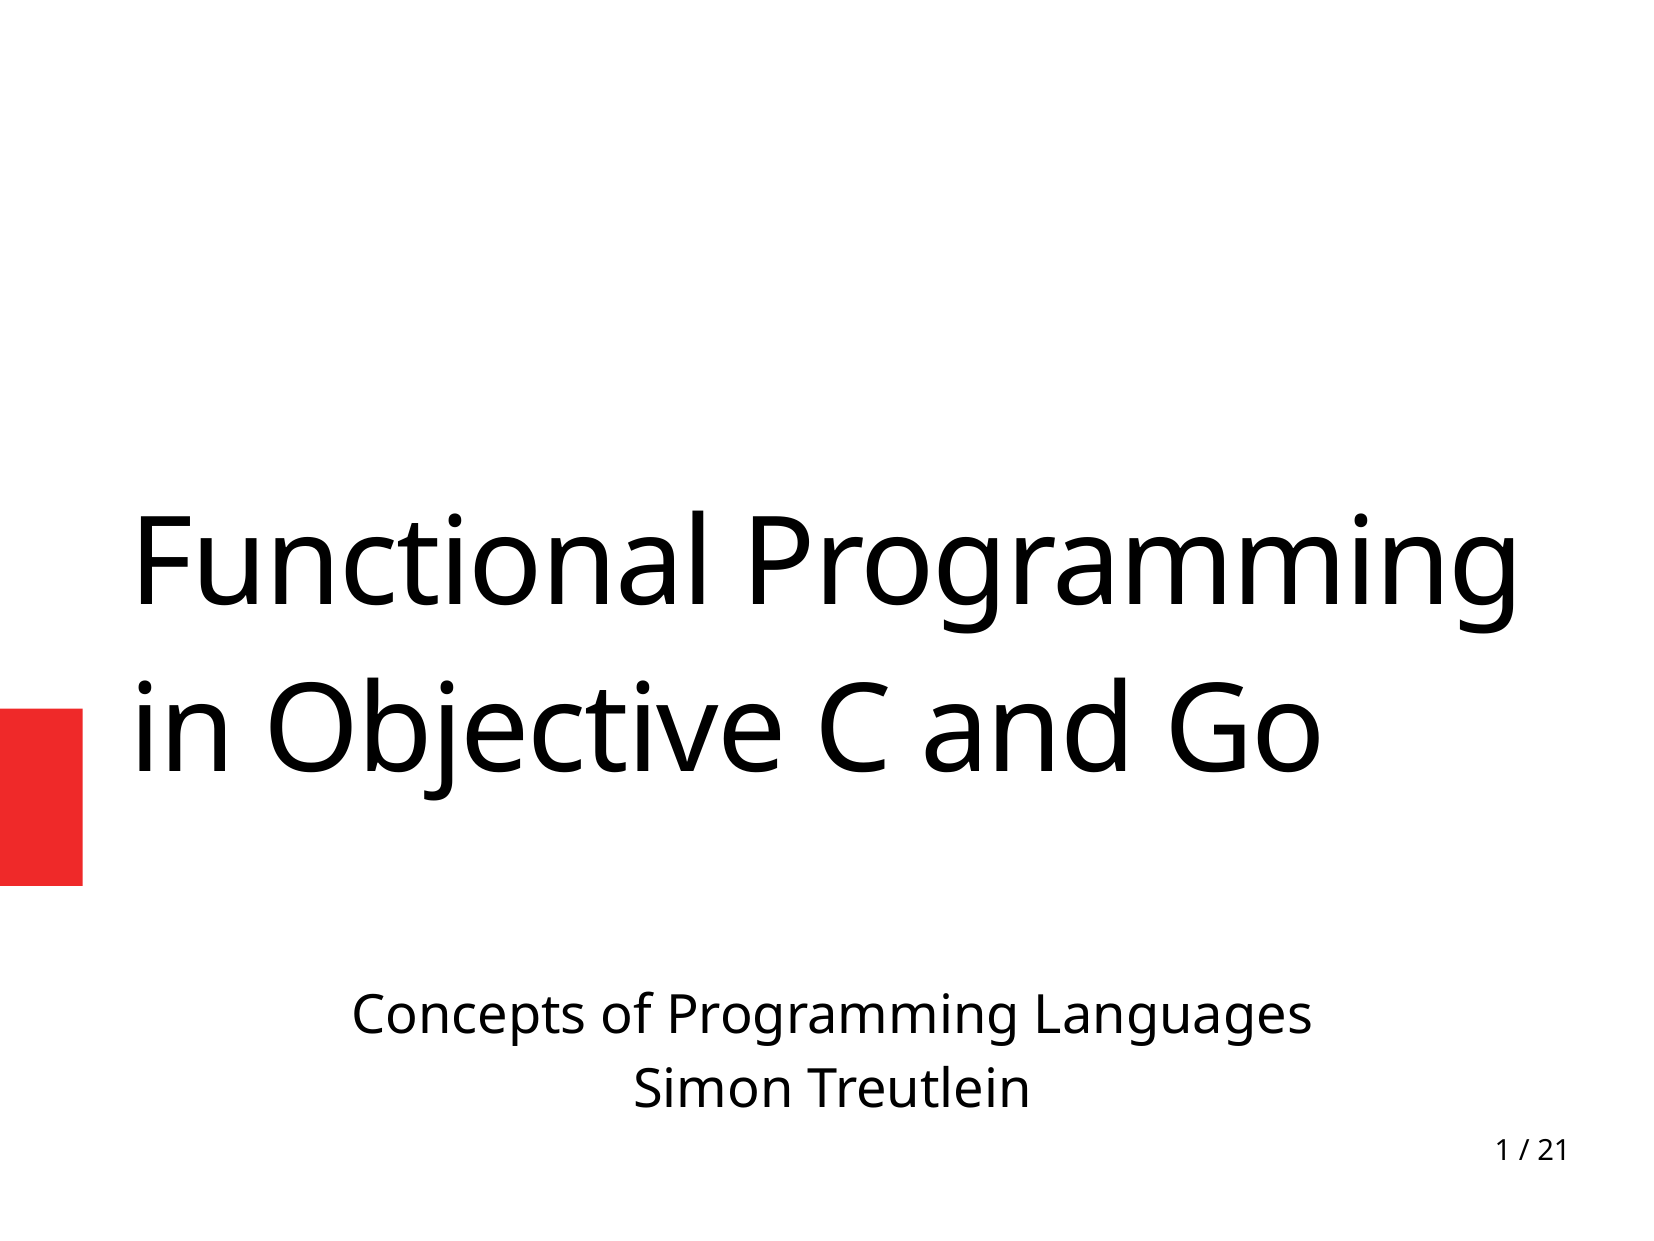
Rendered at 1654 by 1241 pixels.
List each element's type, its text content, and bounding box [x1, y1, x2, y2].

subtitle Concepts of Programming Languages Simon Treutlein [129, 968, 1536, 1130]
title Functional Programming in Objective C and Go [129, 425, 1536, 856]
